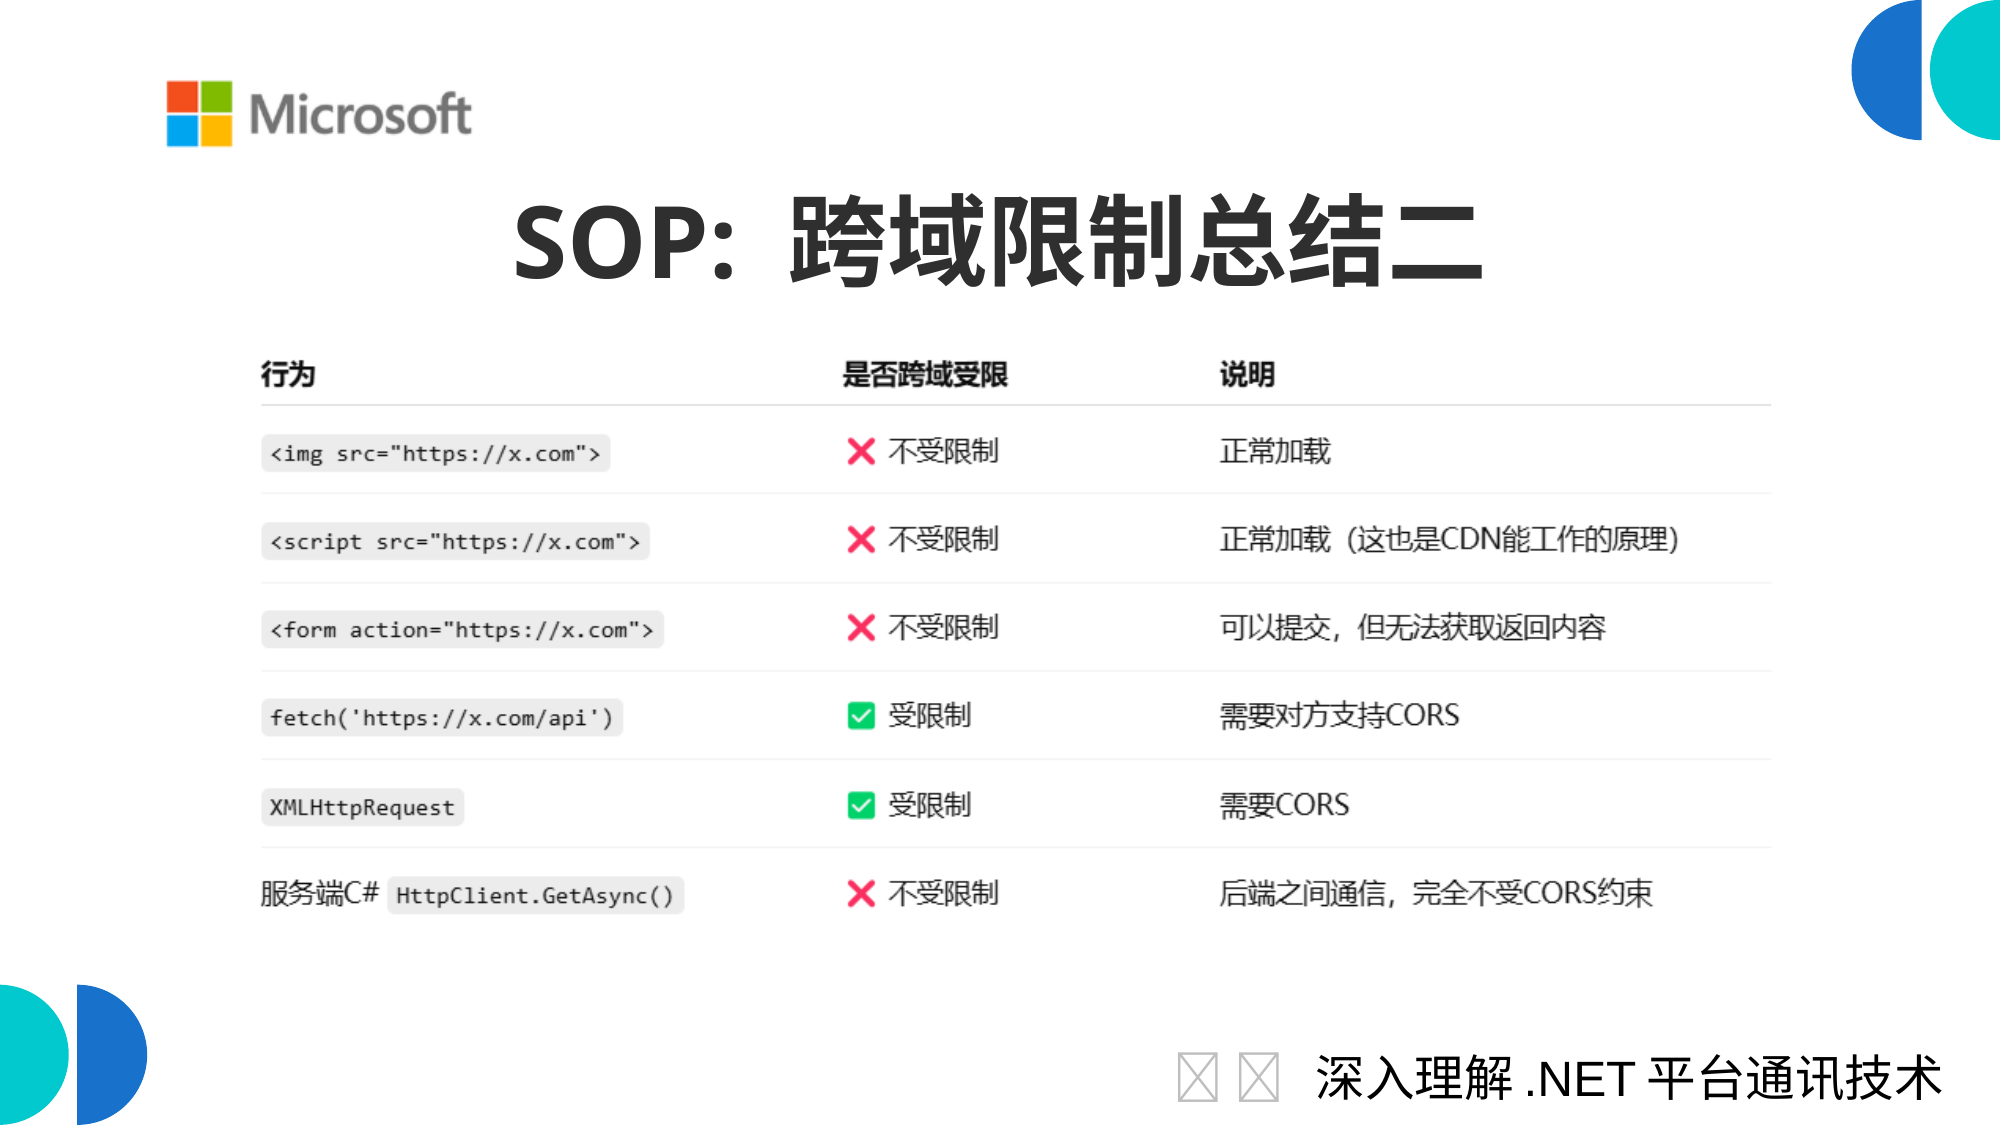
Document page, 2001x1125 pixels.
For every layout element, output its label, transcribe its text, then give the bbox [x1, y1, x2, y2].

subtitle 🚀 🚀 深入理解.NET平台通讯技术 [1173, 1046, 1952, 1107]
picture [85, 41, 552, 189]
picture [224, 340, 1814, 979]
title SOP: 跨域限制总结二 [138, 145, 1862, 332]
